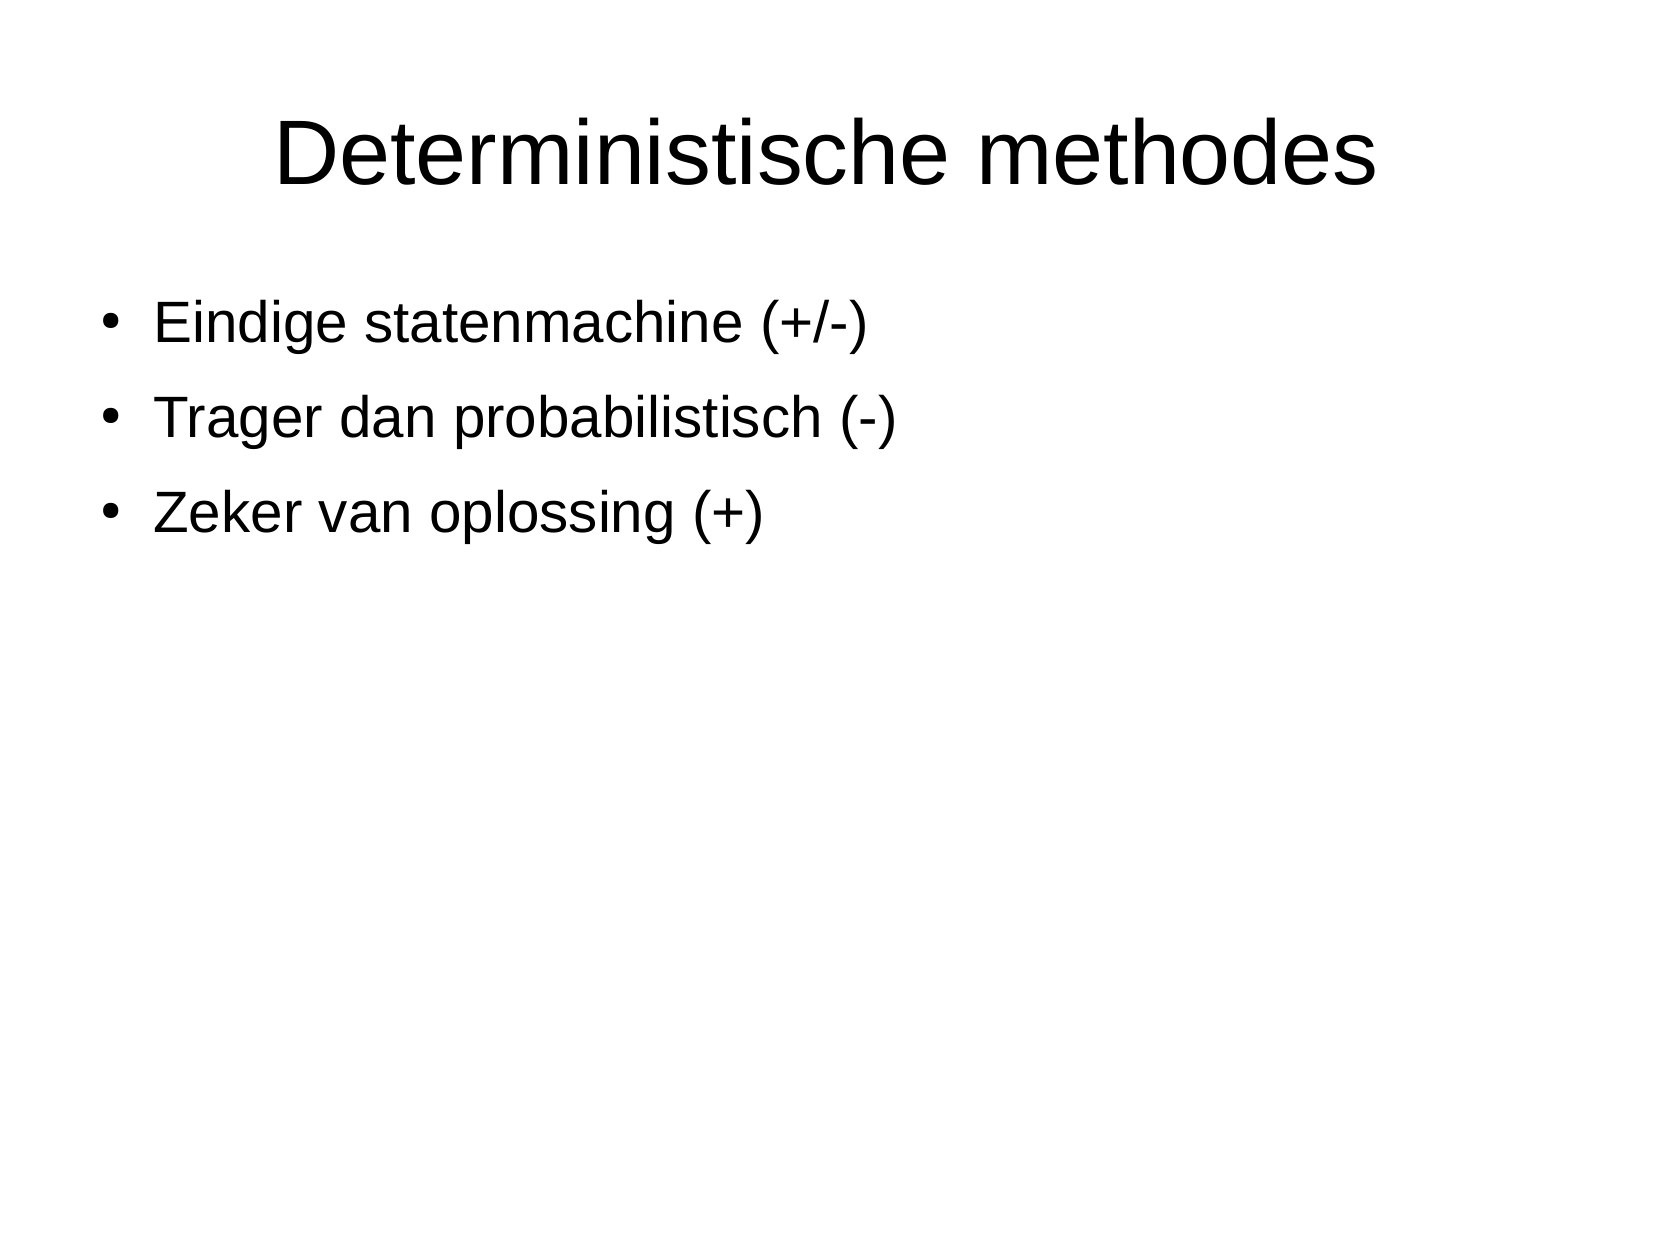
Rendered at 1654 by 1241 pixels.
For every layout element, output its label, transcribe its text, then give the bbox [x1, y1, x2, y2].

title Deterministische methodes [82, 49, 1571, 257]
list Eindige statenmachine (+/-) Trager dan probabilistisch (-) Zeker van oplossing (+) [82, 290, 1571, 1010]
